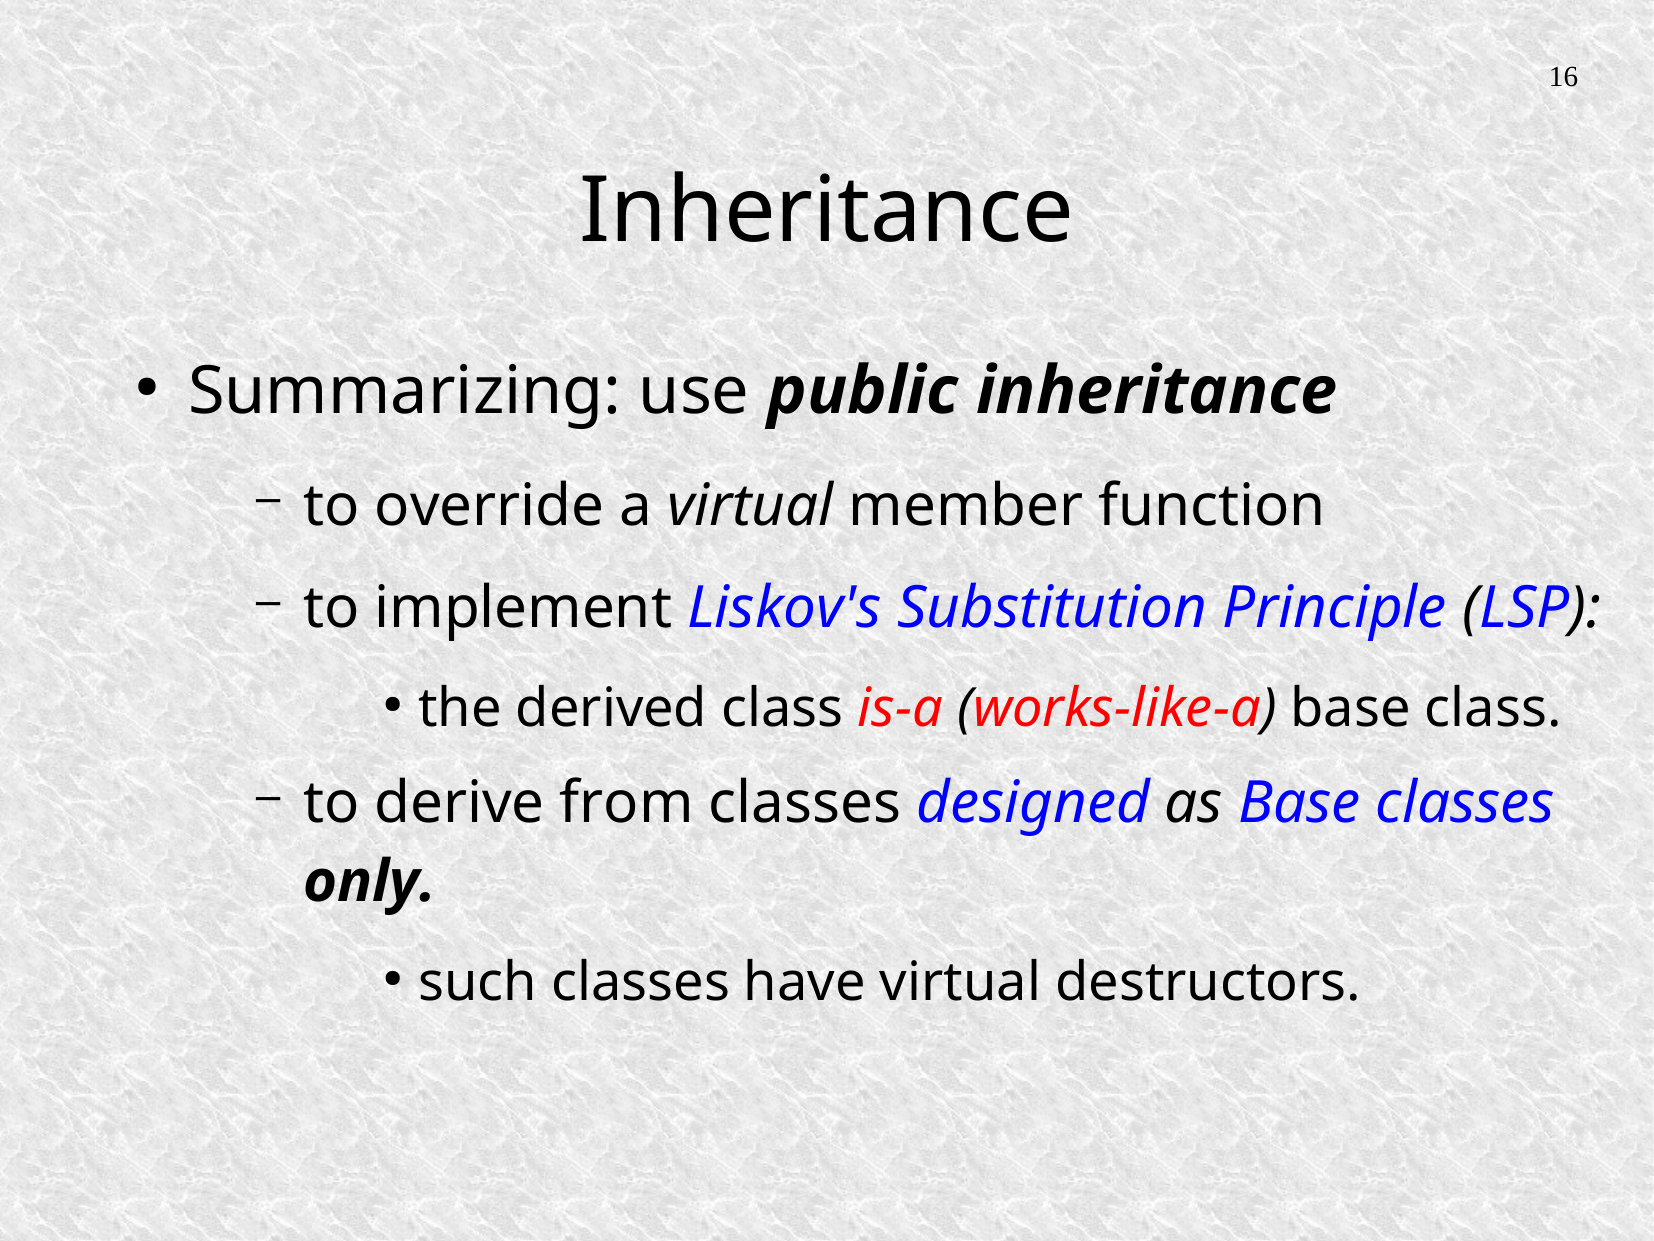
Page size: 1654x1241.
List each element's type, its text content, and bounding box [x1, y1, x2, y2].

list Summarizing: use public inheritance to override a virtual member function to implement Liskov's Substitution Principle (LSP): the derived class is-a (works-like-a) base class. to derive from classes designed as Base classes only. such classes have virtual destructors. [117, 342, 1602, 1124]
picture [0, 0, 1654, 1241]
title Inheritance [121, 102, 1534, 311]
